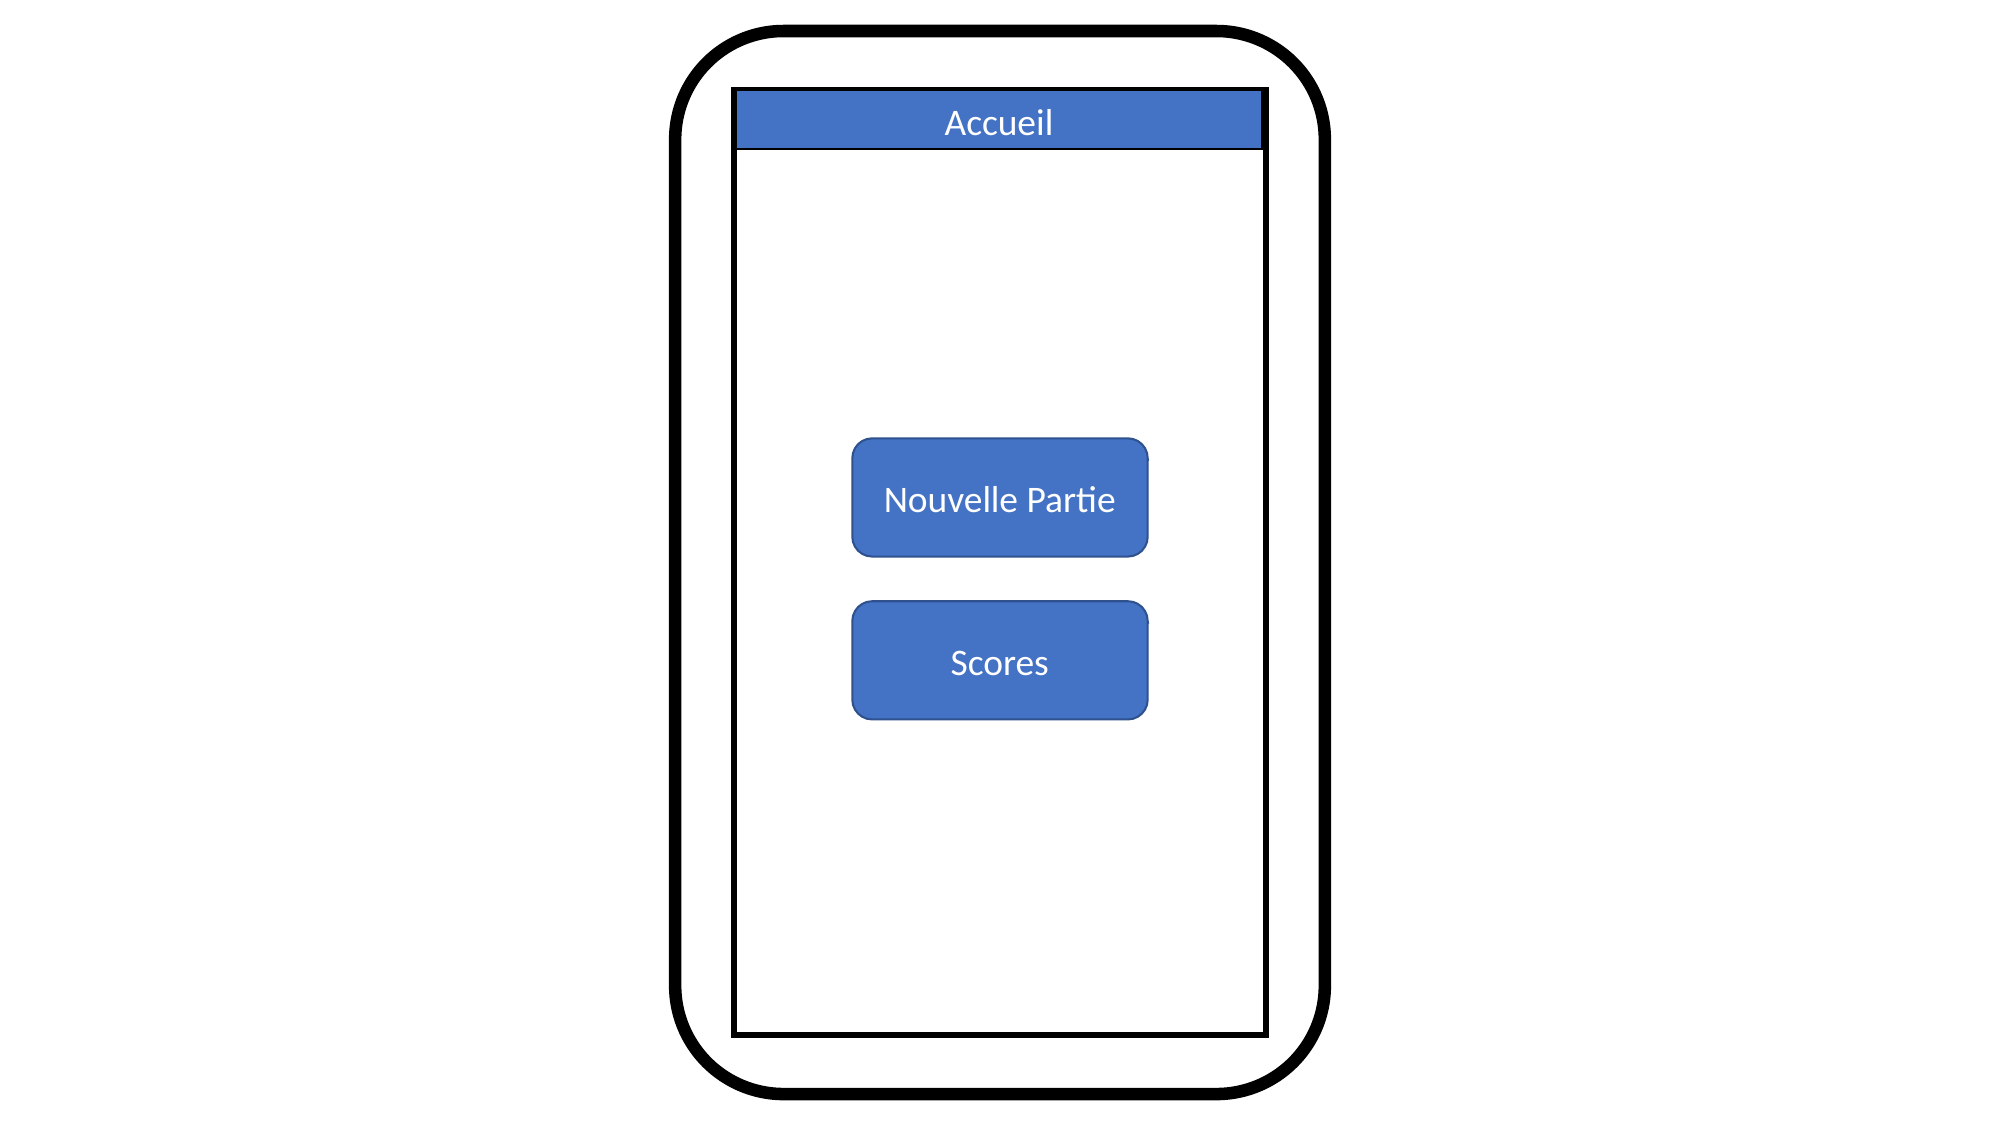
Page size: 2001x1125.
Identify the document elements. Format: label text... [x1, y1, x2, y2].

text_box Nouvelle Partie [852, 438, 1148, 557]
text_box Accueil [736, 90, 1262, 149]
text_box Scores [852, 601, 1148, 720]
text_box [675, 31, 1325, 1095]
